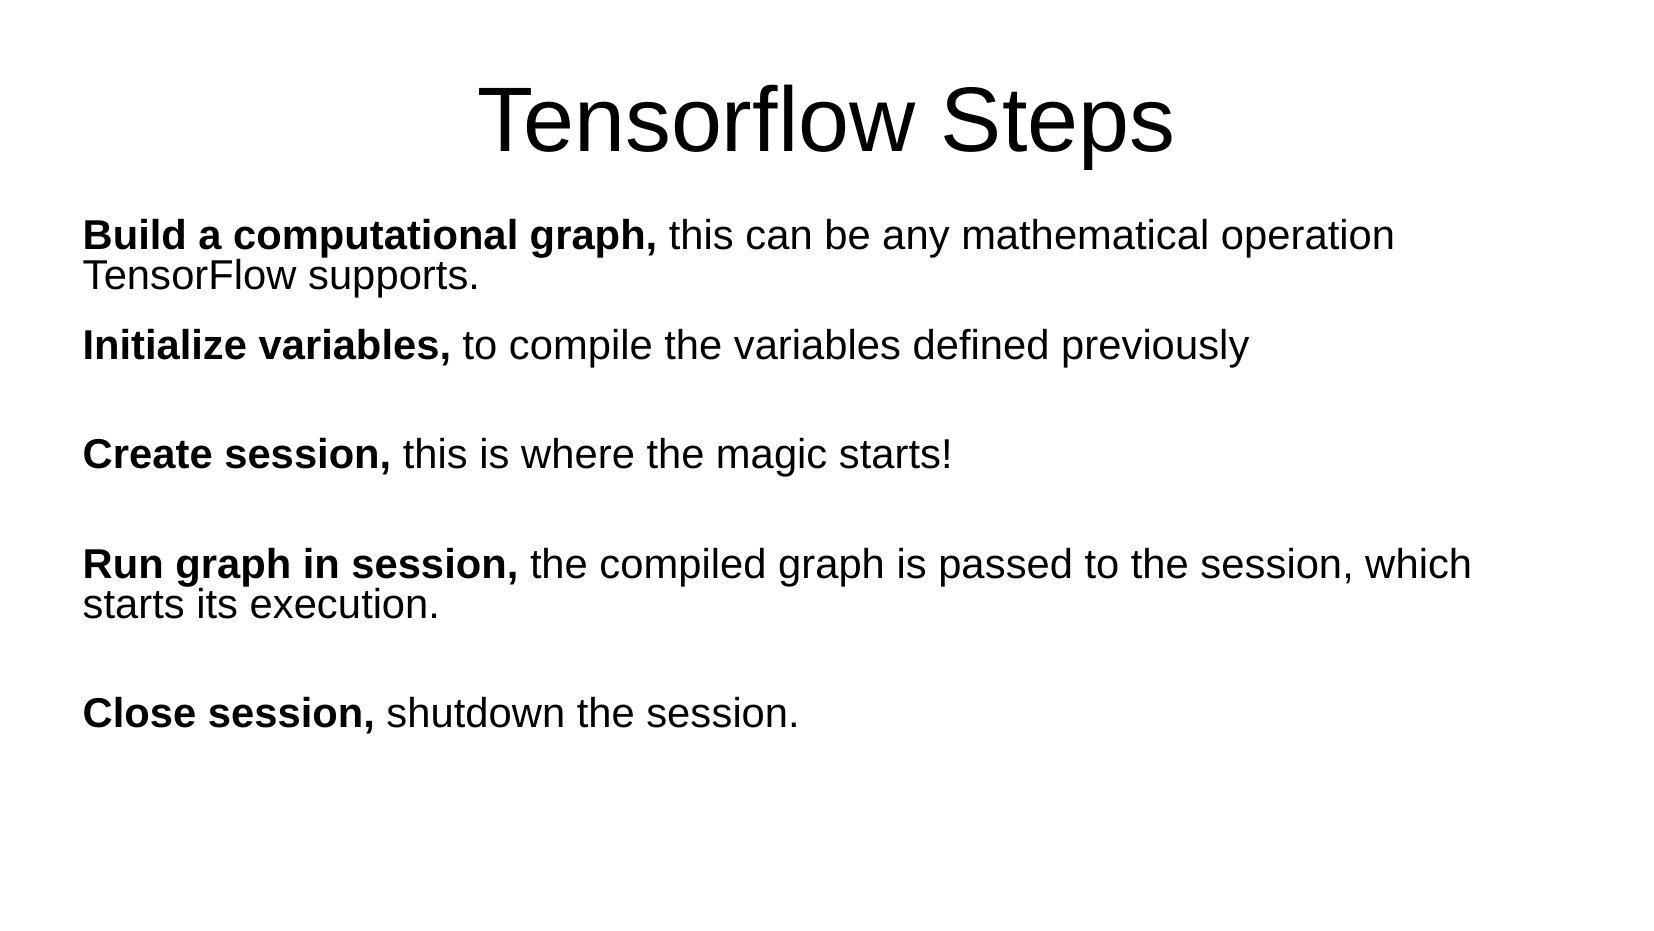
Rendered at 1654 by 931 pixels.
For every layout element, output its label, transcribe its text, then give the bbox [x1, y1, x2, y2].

list Build a computational graph, this can be any mathematical operation TensorFlow supports. Initialize variables, to compile the variables defined previously Create session, this is where the magic starts! Run graph in session, the compiled graph is passed to the session, which starts its execution. Close session, shutdown the session. [82, 217, 1571, 758]
title Tensorflow Steps [82, 37, 1571, 193]
